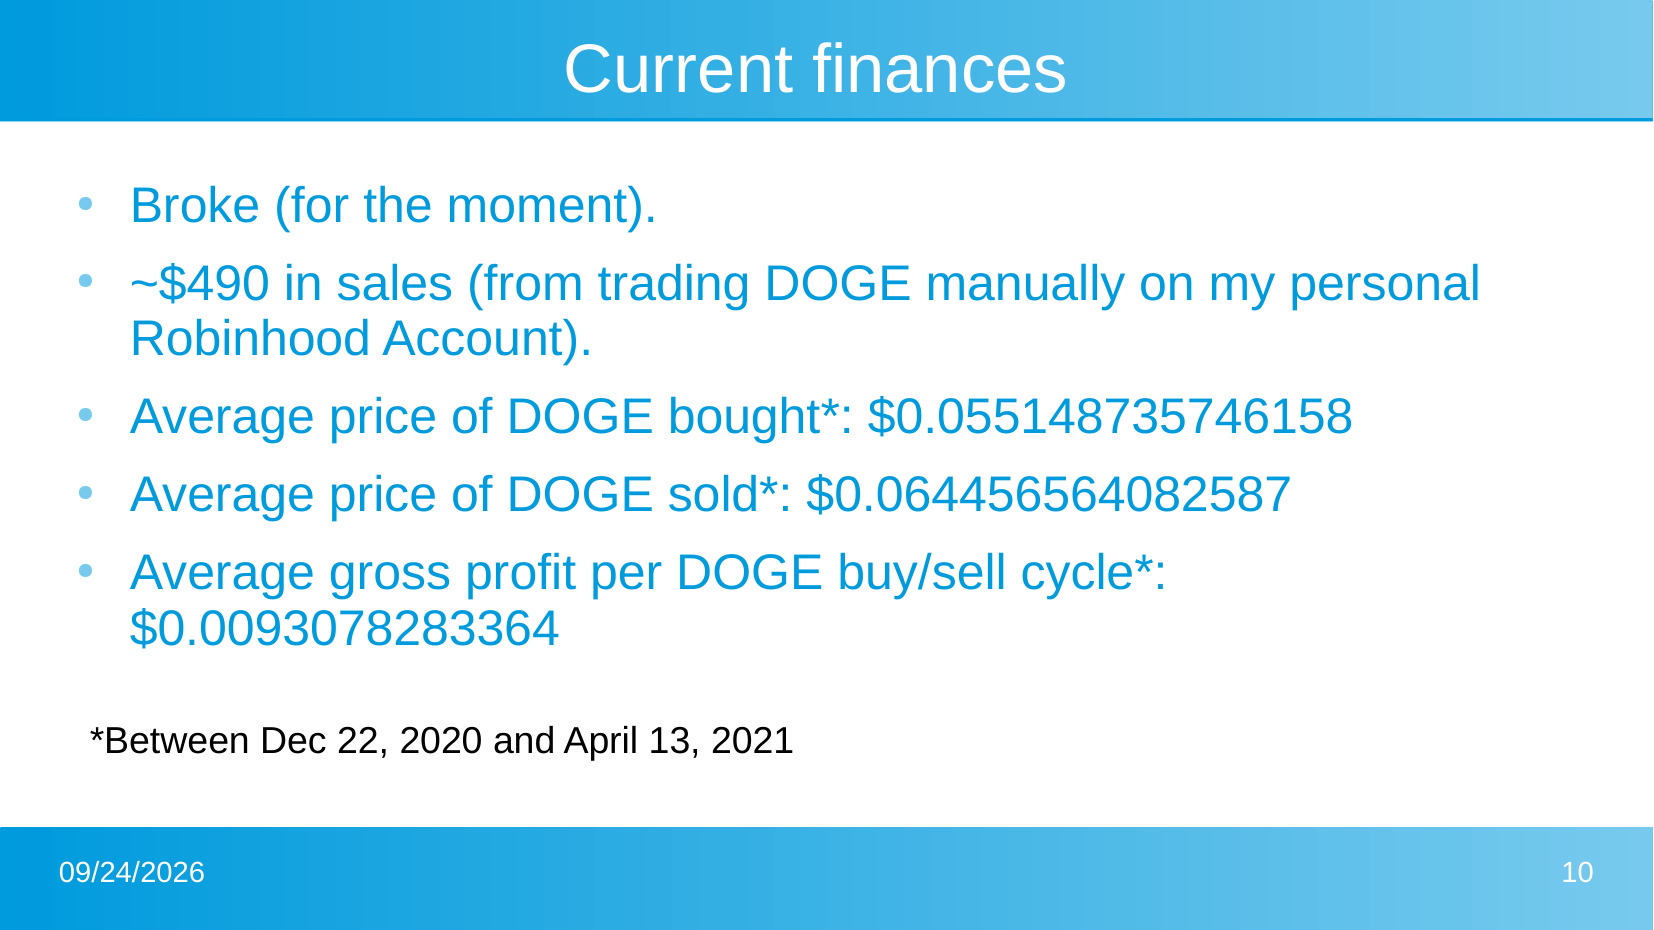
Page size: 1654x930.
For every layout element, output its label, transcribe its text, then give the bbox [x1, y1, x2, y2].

list Broke (for the moment). ~$490 in sales (from trading DOGE manually on my personal Robinhood Account). Average price of DOGE bought*: $0.055148735746158 Average price of DOGE sold*: $0.064456564082587 Average gross profit per DOGE buy/sell cycle*: $0.0093078283364 [58, 177, 1594, 768]
title Current finances [58, 29, 1594, 108]
text_box *Between Dec 22, 2020 and April 13, 2021 [75, 712, 1201, 770]
